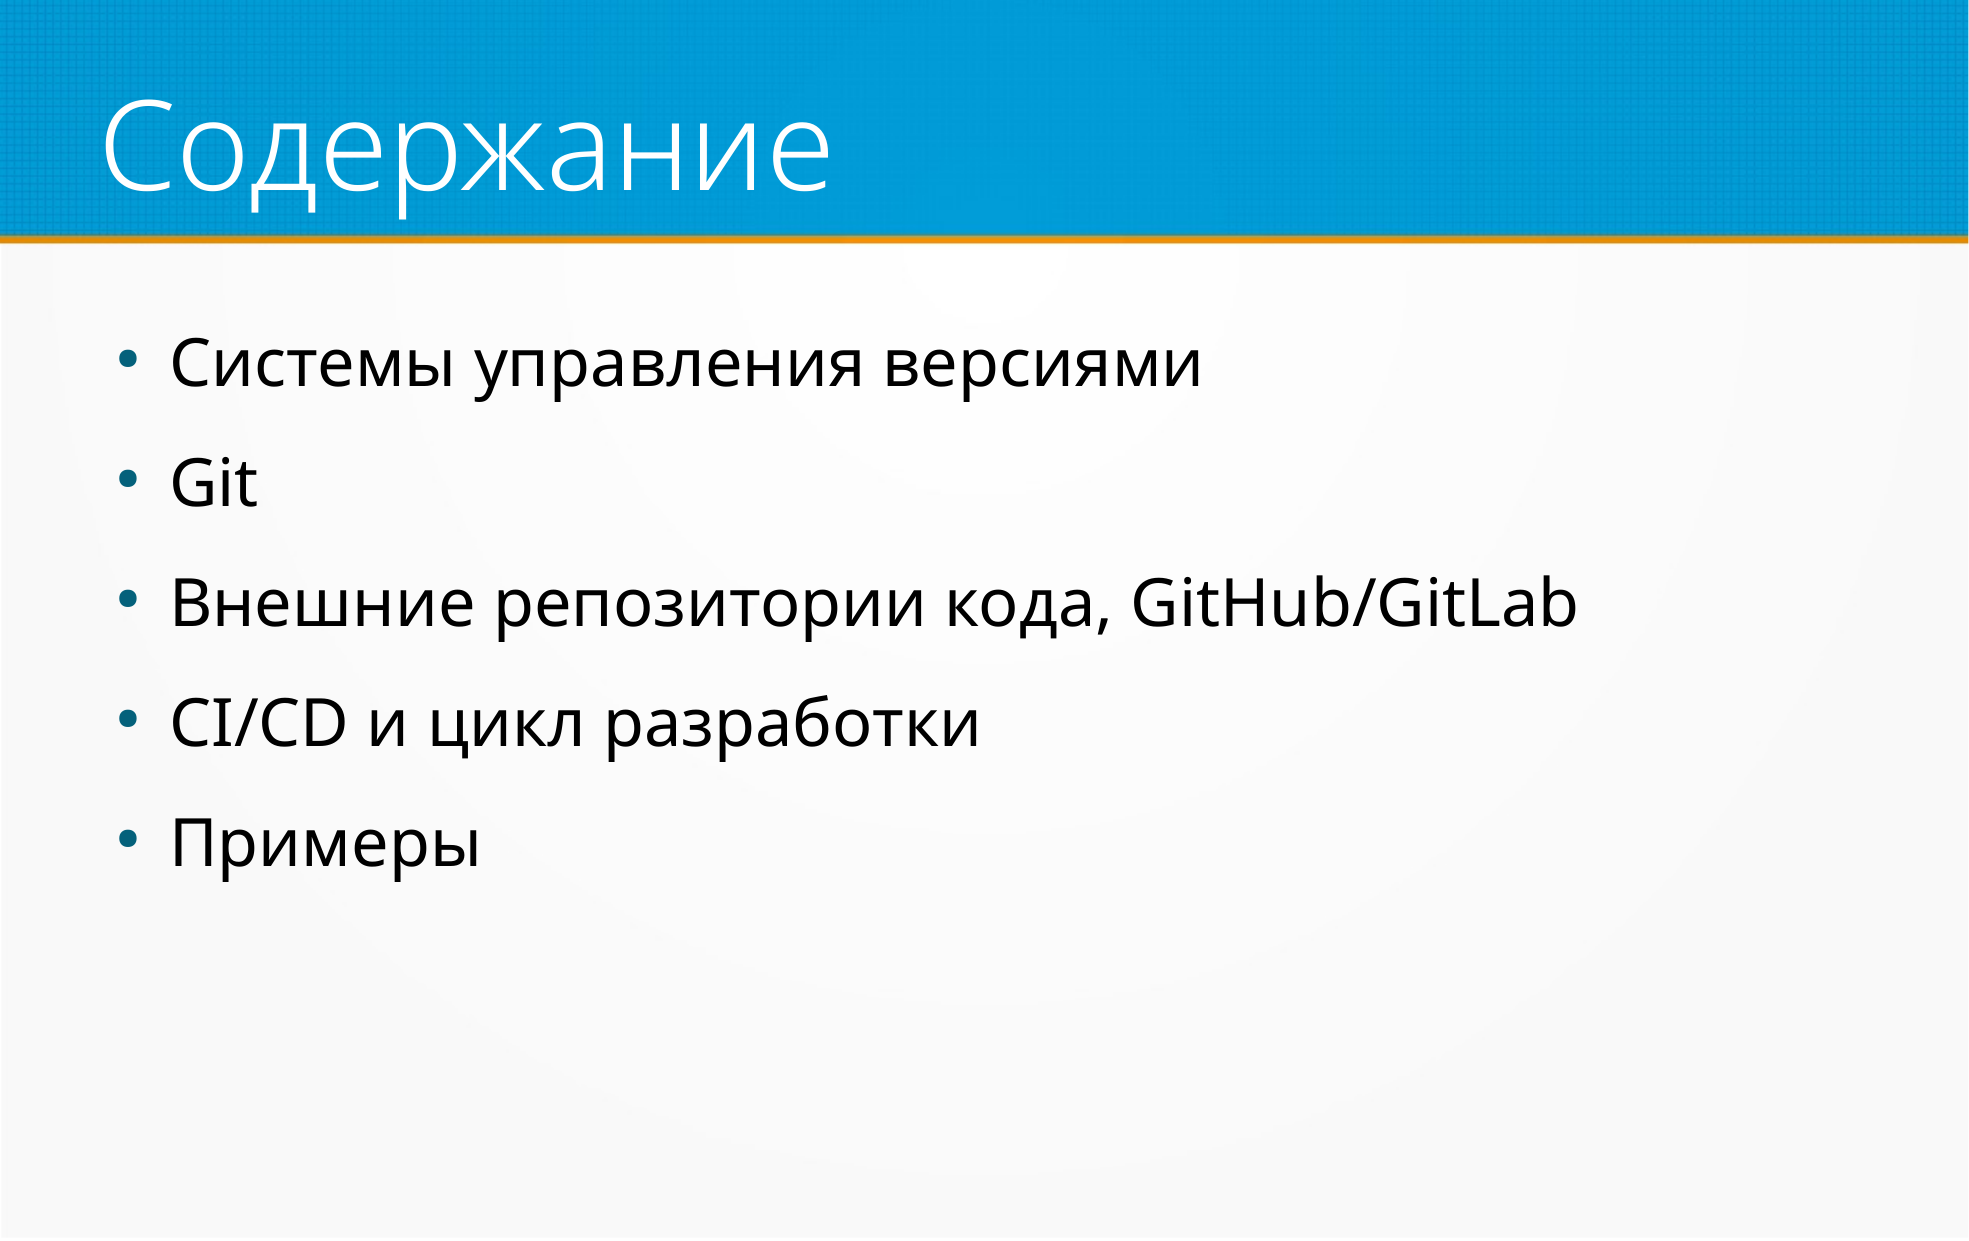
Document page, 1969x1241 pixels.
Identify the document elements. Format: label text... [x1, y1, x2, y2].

title Содержание [98, 19, 1870, 227]
picture [0, 233, 1969, 1241]
list Системы управления версиями Git Внешние репозитории кода, GitHub/GitLab CI/CD и цикл разработки Примеры [98, 315, 1949, 1081]
